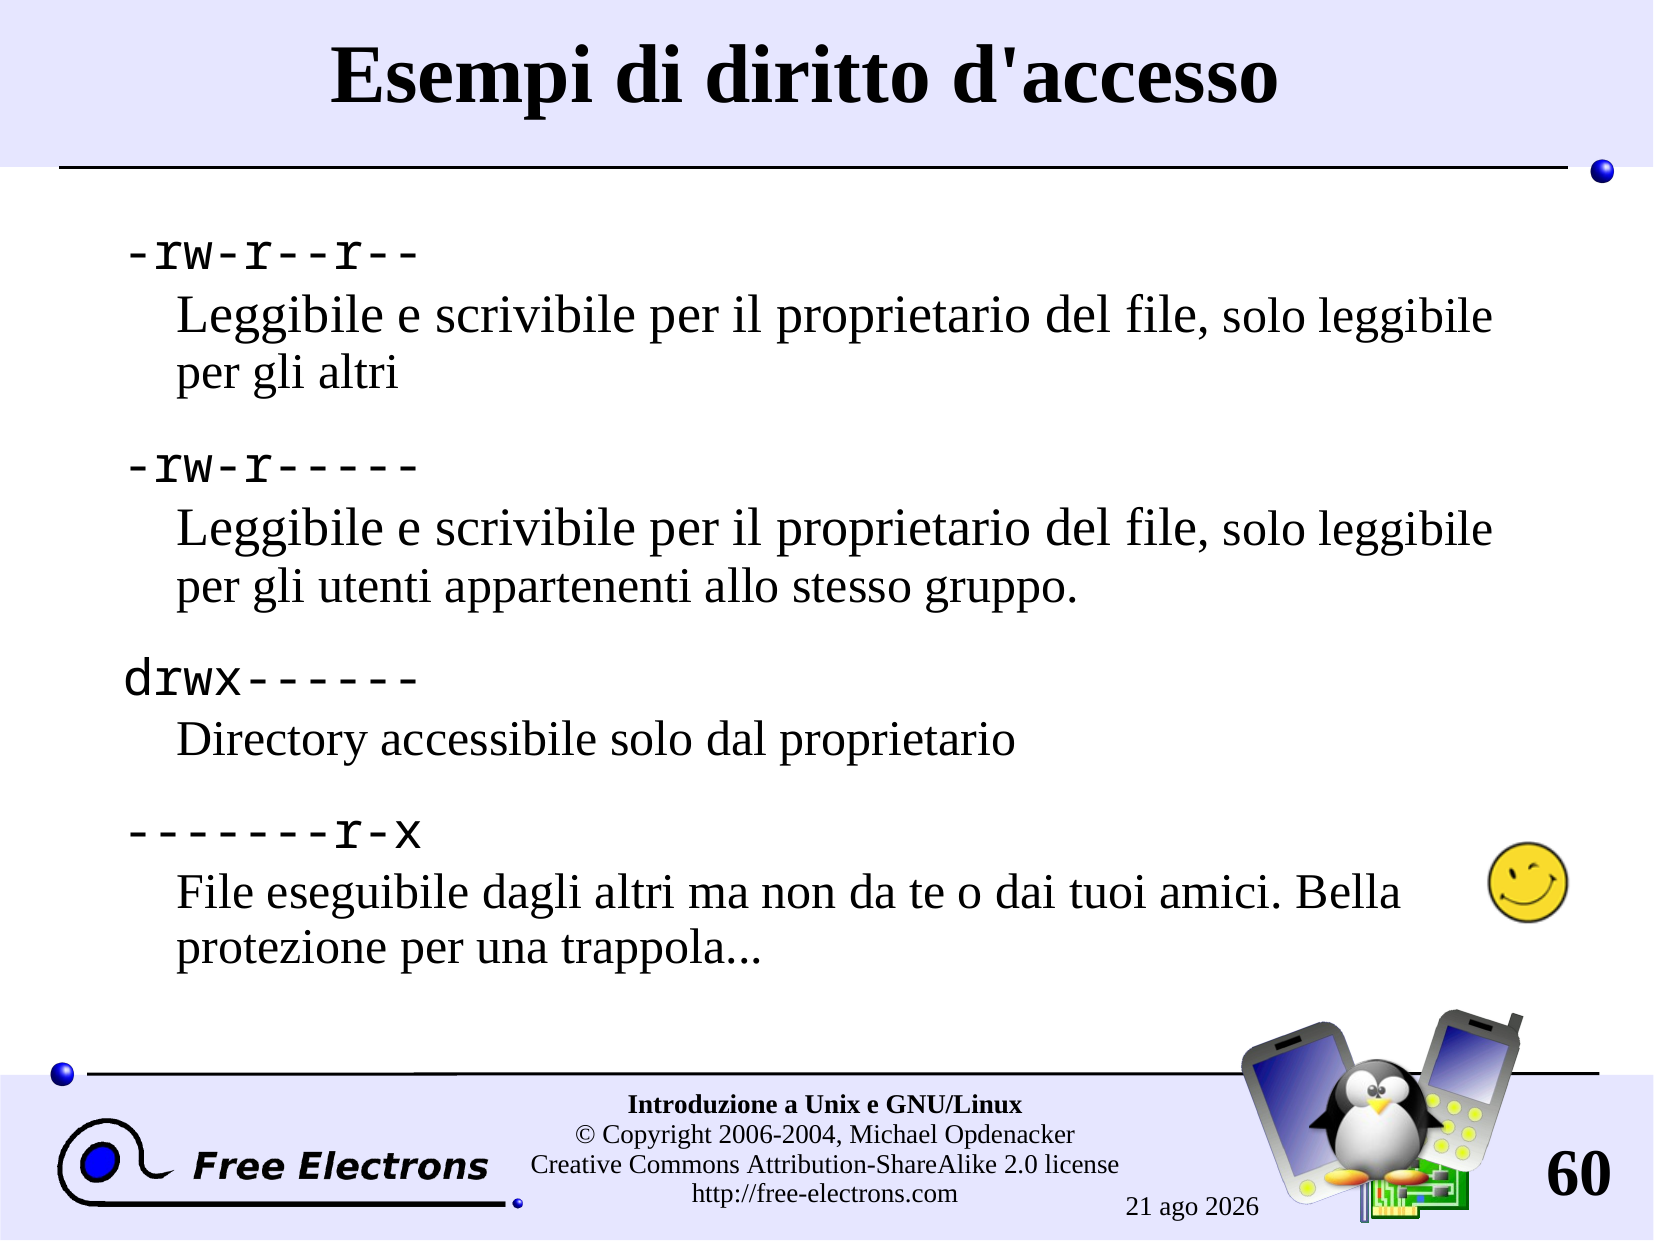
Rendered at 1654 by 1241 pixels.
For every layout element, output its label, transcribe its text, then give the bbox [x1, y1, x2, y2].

picture [1486, 841, 1571, 925]
title Esempi di diritto d'accesso [60, 20, 1551, 130]
picture [1231, 1007, 1538, 1241]
list -rw-r--r-- Leggibile e scrivibile per il proprietario del file, solo leggibile per gli altri -rw-r----- Leggibile e scrivibile per il proprietario del file, solo leggibile per gli utenti appartenenti allo stesso gruppo. drwx------ Directory accessibile solo dal proprietario -------r-x File eseguibile dagli altri ma non da te o dai tuoi amici. Bella protezione per una trappola... [105, 216, 1518, 1066]
picture [50, 1107, 527, 1216]
